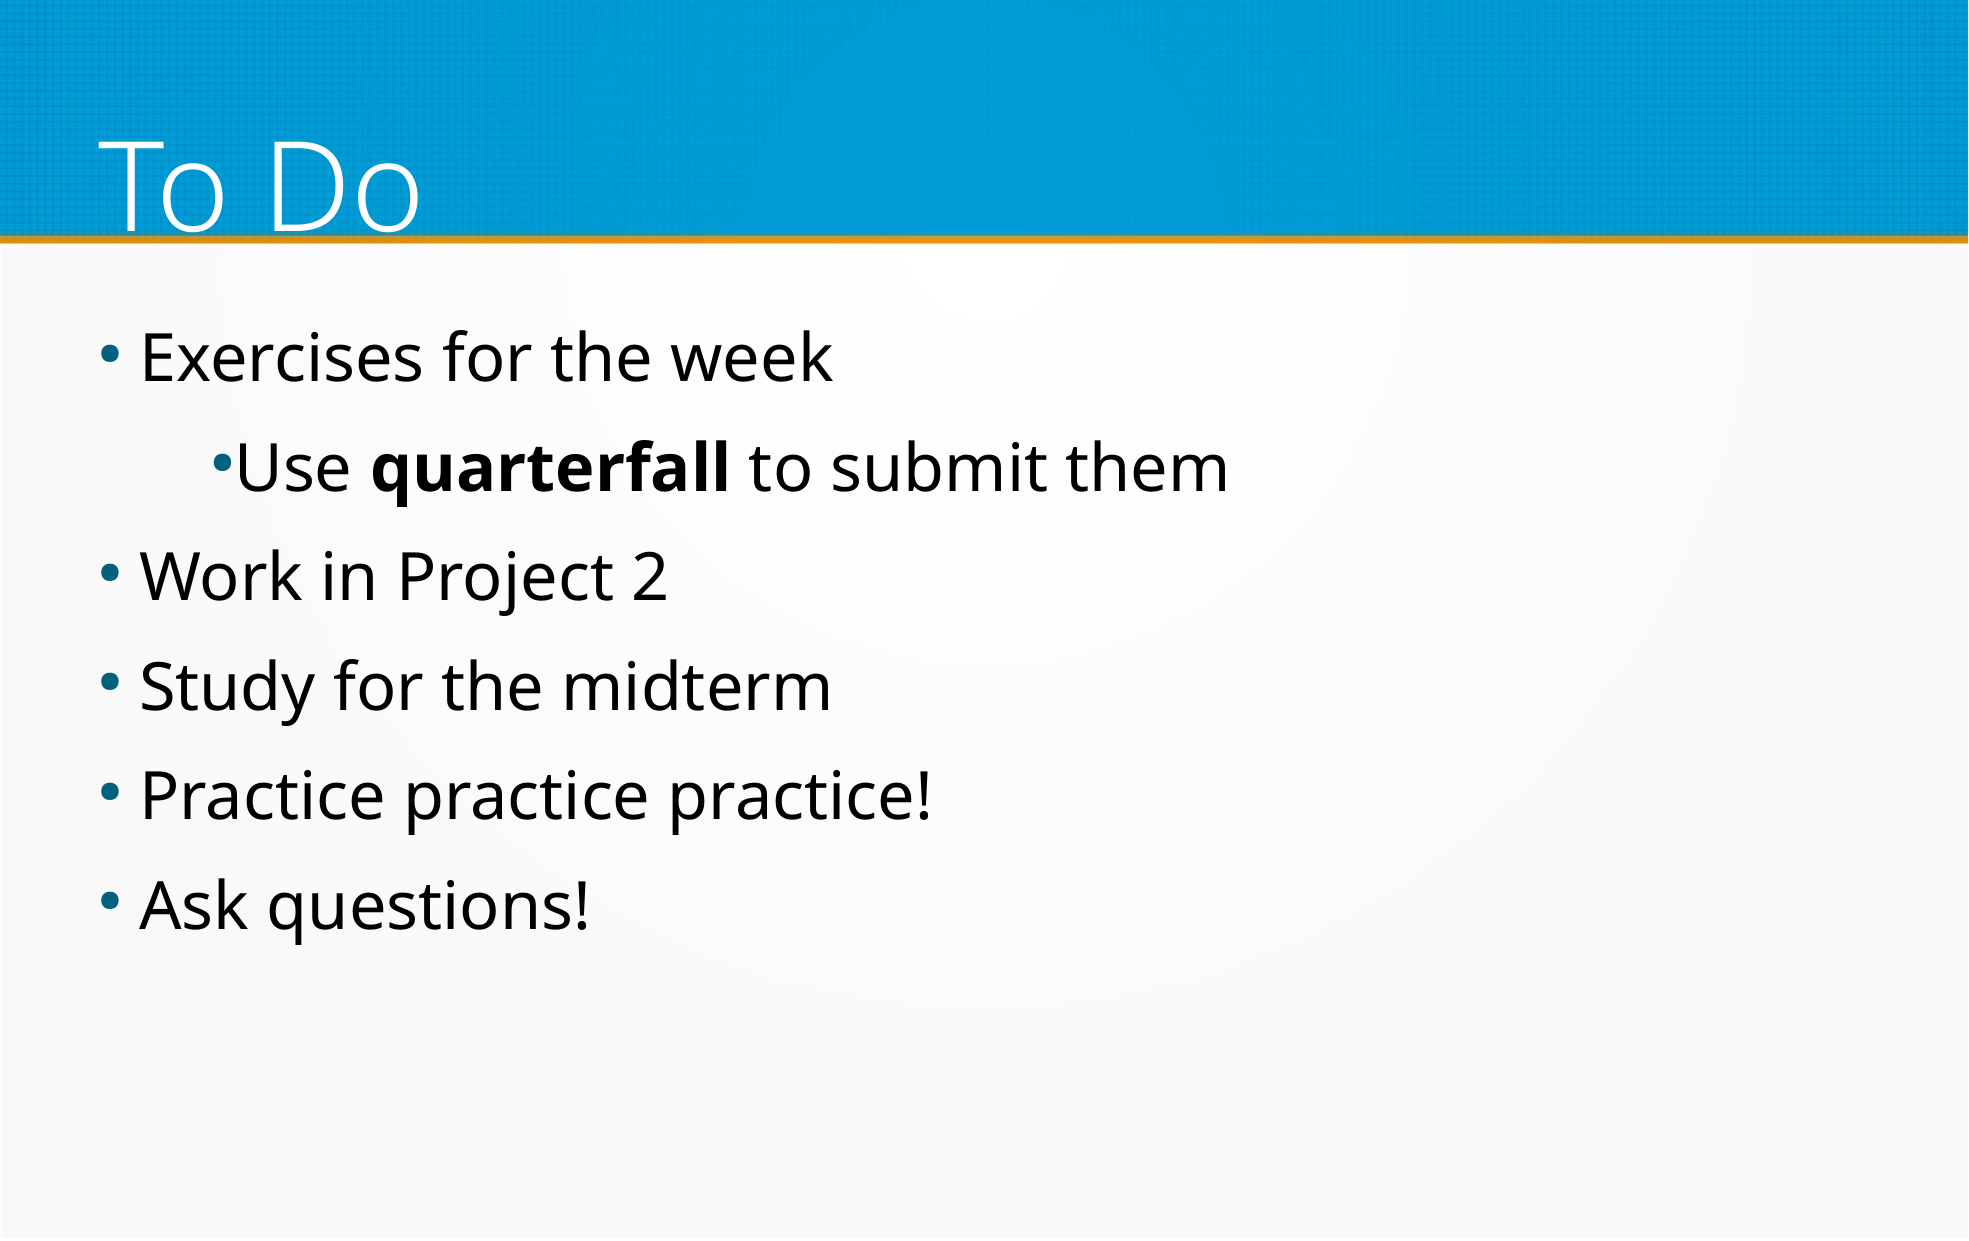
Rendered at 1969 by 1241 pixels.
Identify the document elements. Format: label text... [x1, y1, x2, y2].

list Exercises for the week Use quarterfall to submit them Work in Project 2 Study for the midterm Practice practice practice! Ask questions! [98, 315, 1860, 1156]
title To Do [98, 49, 1870, 257]
picture [0, 233, 1969, 1241]
